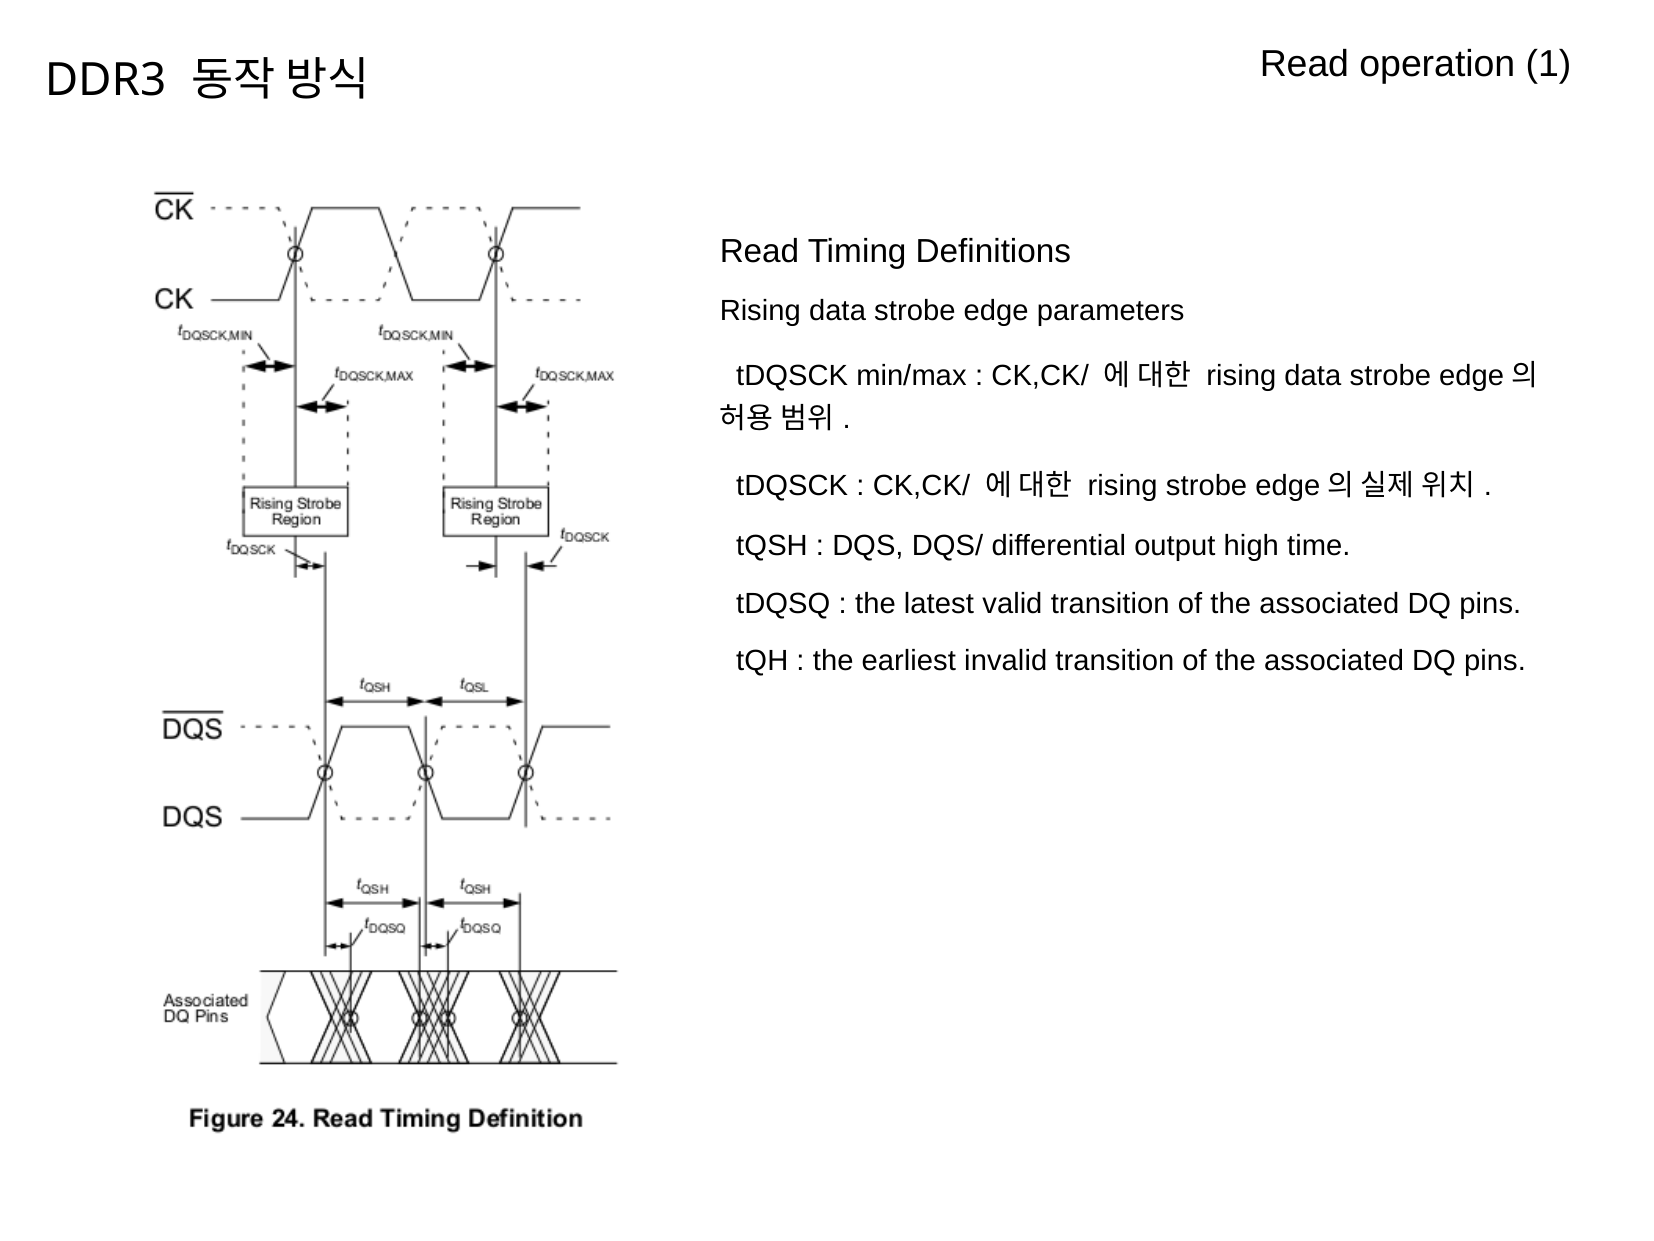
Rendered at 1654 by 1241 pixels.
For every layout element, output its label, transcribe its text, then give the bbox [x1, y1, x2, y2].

text_box Read Timing Definitions Rising data strobe edge parameters tDQSCK min/max : CK,CK/ 에 대한 rising data strobe edge의 허용 범위. tDQSCK : CK,CK/ 에 대한 rising strobe edge의 실제 위치. tQSH : DQS, DQS/ differential output high time. tDQSQ : the latest valid transition of the associated DQ pins. tQH : the earliest invalid transition of the associated DQ pins. [705, 225, 1606, 901]
text_box DDR3 동작 방식 [30, 34, 466, 106]
text_box Read operation (1) [1245, 34, 1626, 134]
picture [145, 179, 631, 1149]
